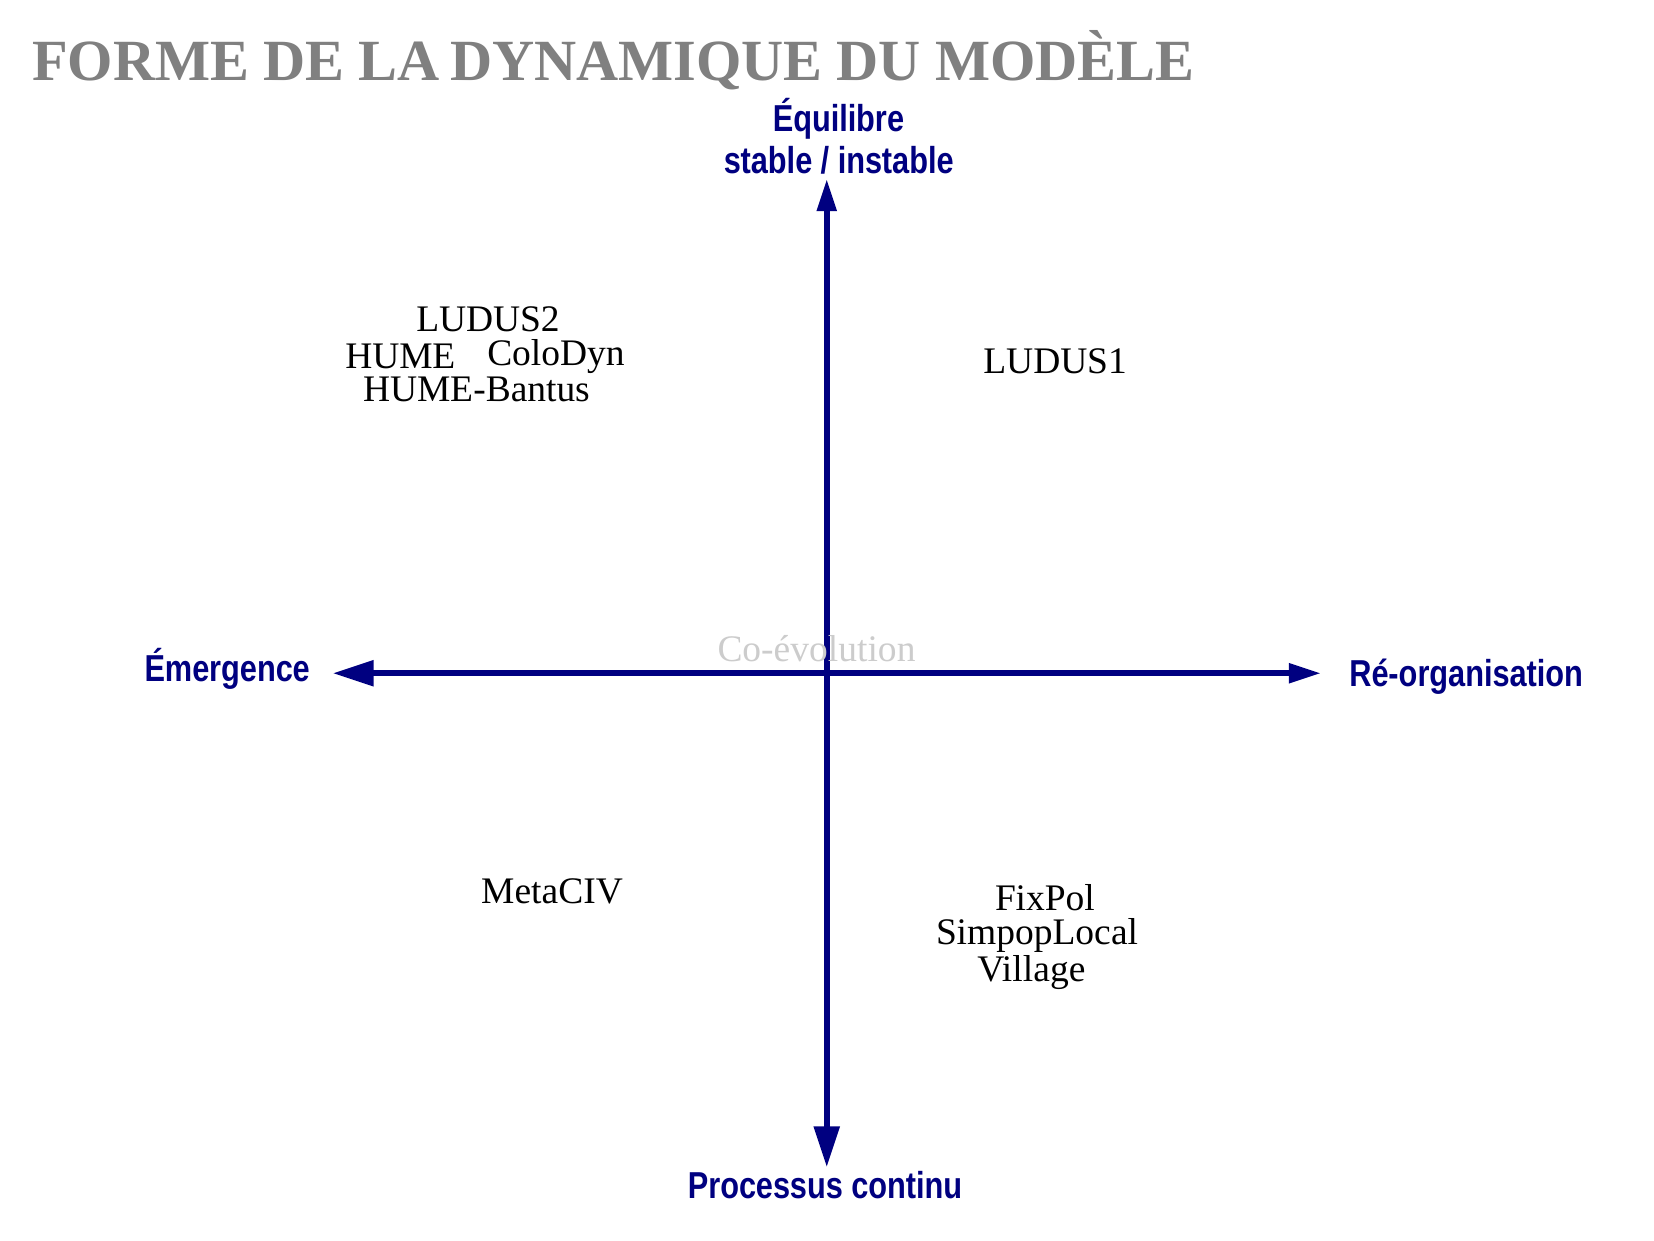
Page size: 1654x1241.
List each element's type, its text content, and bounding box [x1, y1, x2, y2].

text_box LUDUS2 [401, 290, 585, 348]
text_box MetaCIV [466, 862, 644, 920]
text_box Co-évolution [702, 620, 951, 677]
text_box Émergence [129, 639, 355, 698]
text_box Village [962, 940, 1111, 998]
text_box Processus continu [673, 1156, 999, 1215]
text_box HUME-Bantus [348, 360, 621, 417]
text_box Équilibre stable / instable [701, 88, 976, 190]
text_box LUDUS1 [968, 333, 1152, 390]
text_box HUME [330, 327, 508, 384]
text_box SimpopLocal [921, 903, 1193, 961]
text_box FixPol [980, 869, 1158, 927]
text_box ColoDyn [508, 324, 650, 382]
text_box Ré-organisation [1334, 643, 1630, 702]
text_box FORME DE LA DYNAMIQUE DU MODÈLE [17, 21, 1241, 101]
